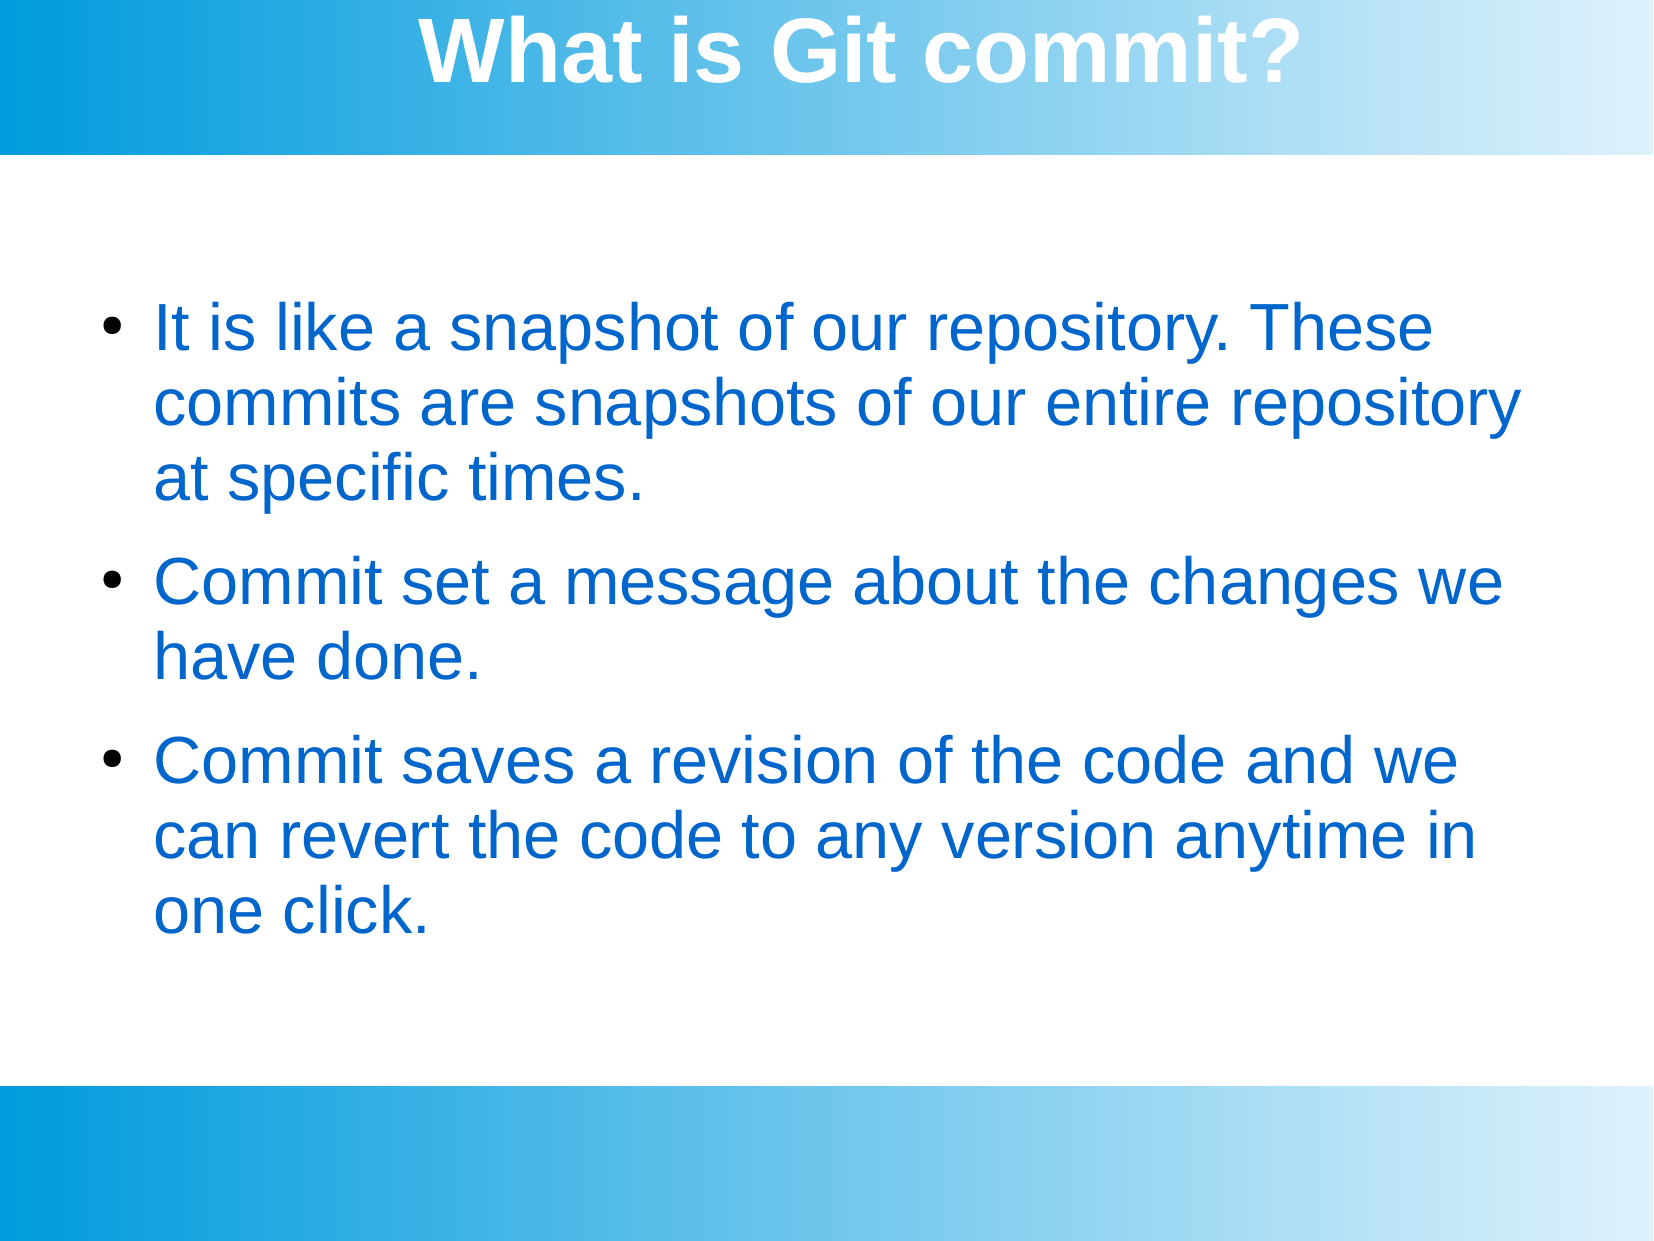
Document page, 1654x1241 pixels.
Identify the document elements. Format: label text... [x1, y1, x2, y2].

list It is like a snapshot of our repository. These commits are snapshots of our entire repository at specific times. Commit set a message about the changes we have done. Commit saves a revision of the code and we can revert the code to any version anytime in one click. [82, 290, 1571, 1010]
title What is Git commit? [82, 0, 1571, 205]
